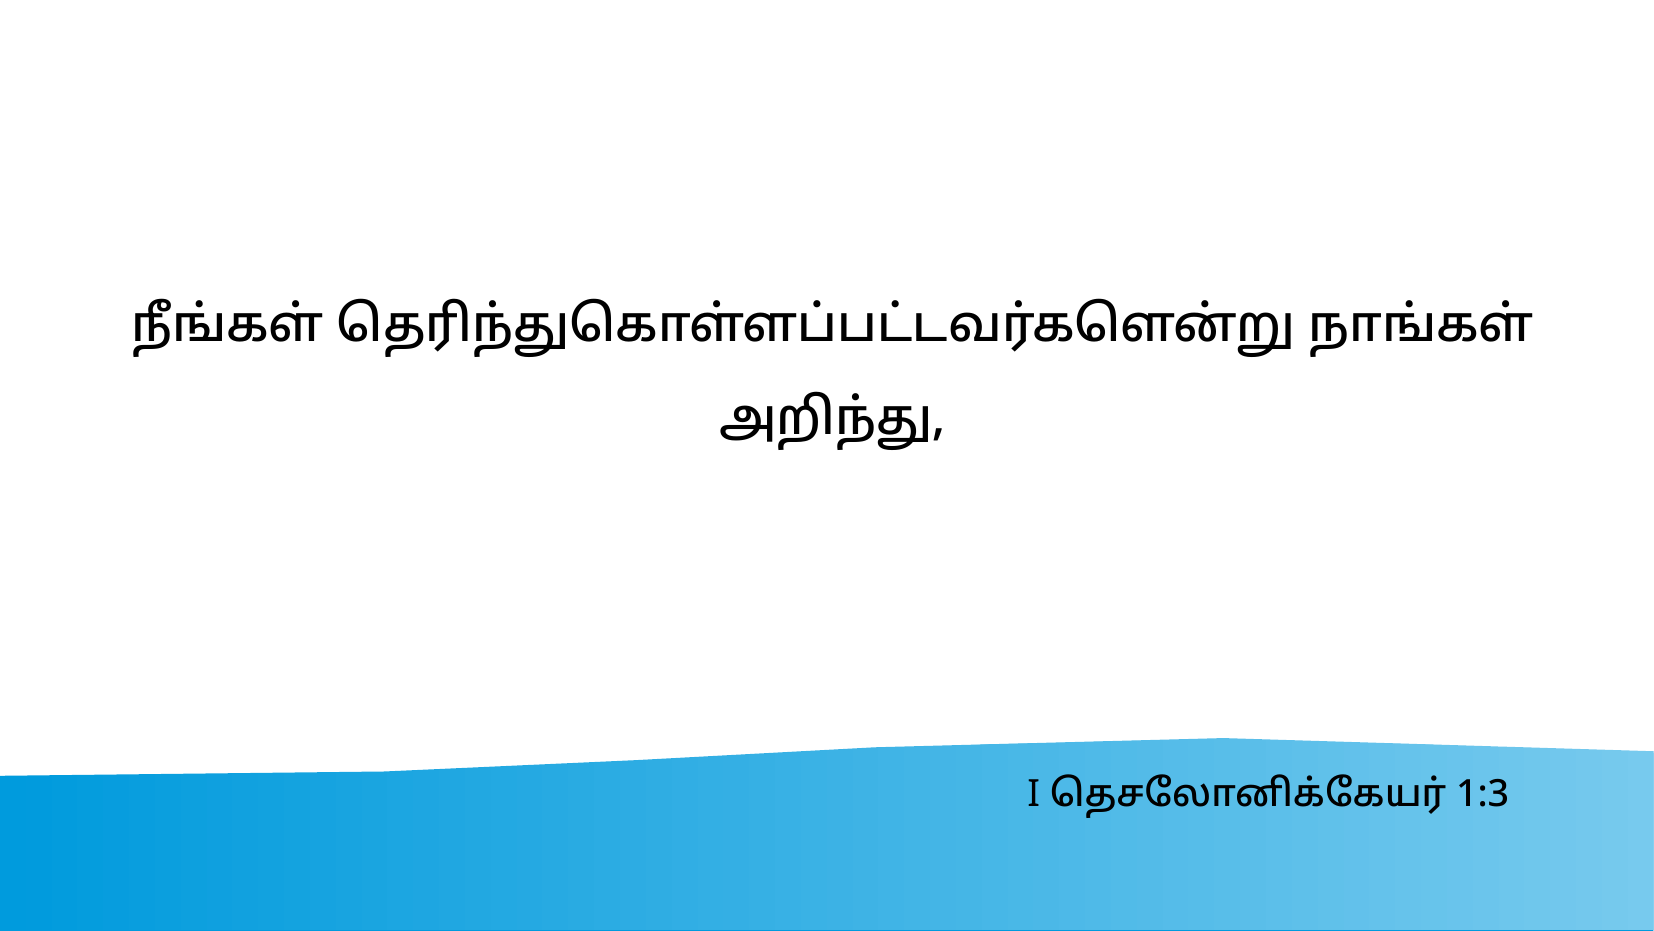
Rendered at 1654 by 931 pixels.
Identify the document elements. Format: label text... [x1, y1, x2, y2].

text_box I தெசலோனிக்கேயர் 1:3 [1012, 765, 1613, 826]
title நீங்கள் தெரிந்துகொள்ளப்பட்டவர்களென்று நாங்கள் அறிந்து, [94, 101, 1571, 620]
